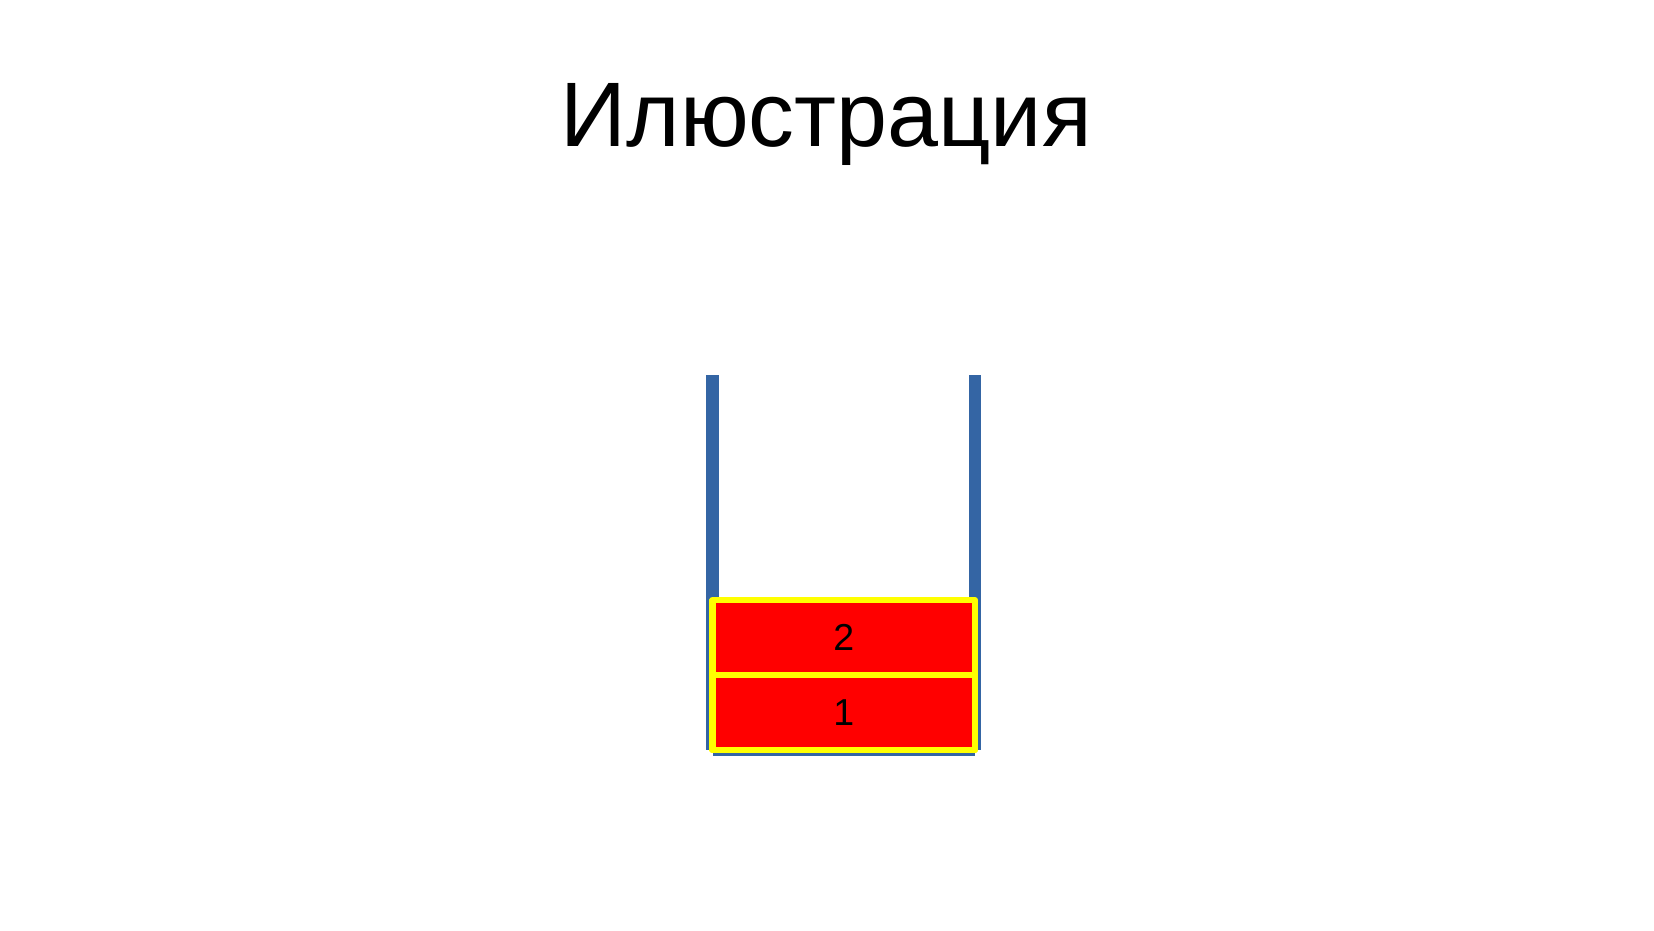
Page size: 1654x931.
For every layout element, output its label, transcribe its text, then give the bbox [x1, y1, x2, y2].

title Илюстрация [82, 37, 1571, 193]
text_box 2 [712, 600, 975, 675]
text_box 1 [712, 675, 975, 751]
